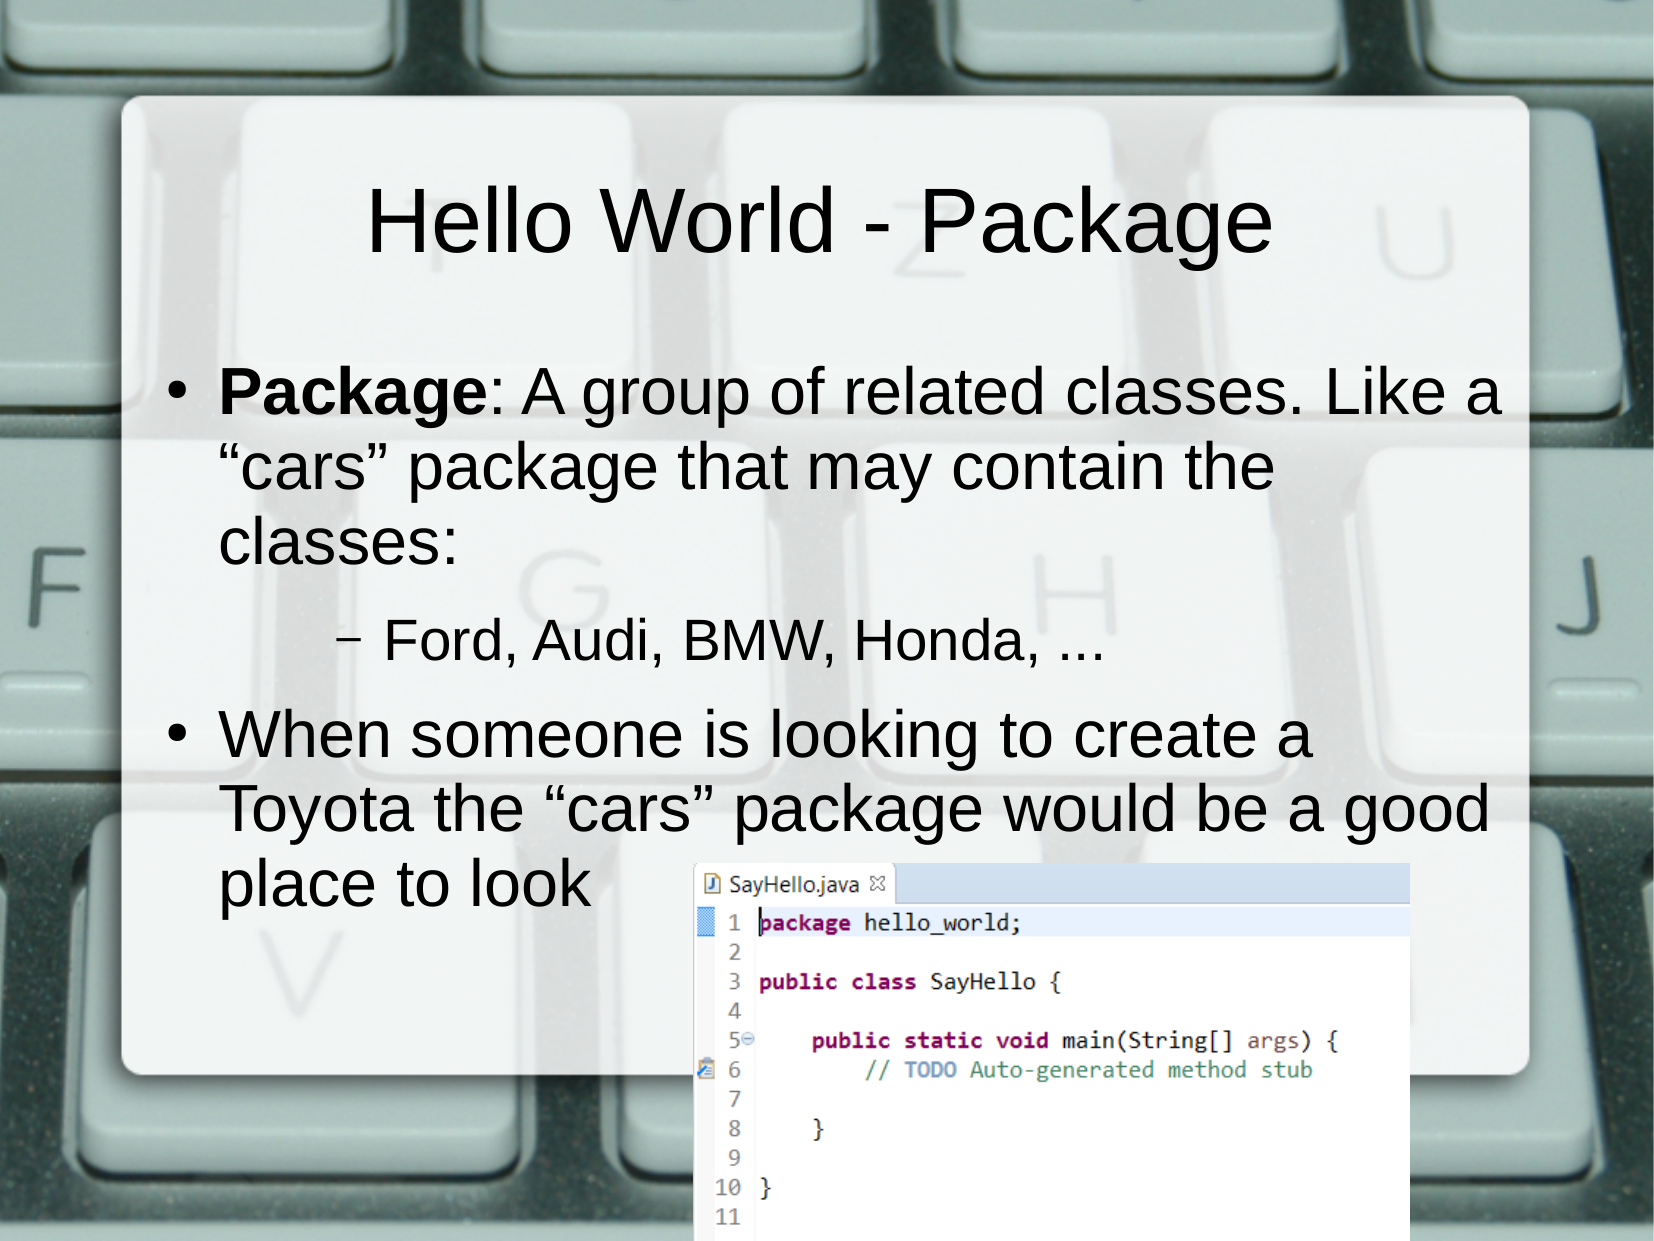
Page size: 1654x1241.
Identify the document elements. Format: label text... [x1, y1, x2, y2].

picture [0, 0, 1654, 1241]
list Package: A group of related classes. Like a “cars” package that may contain the classes: Ford, Audi, BMW, Honda, ... When someone is looking to create a Toyota the “cars” package would be a good place to look [147, 354, 1506, 1063]
title Hello World - Package [135, 117, 1506, 325]
